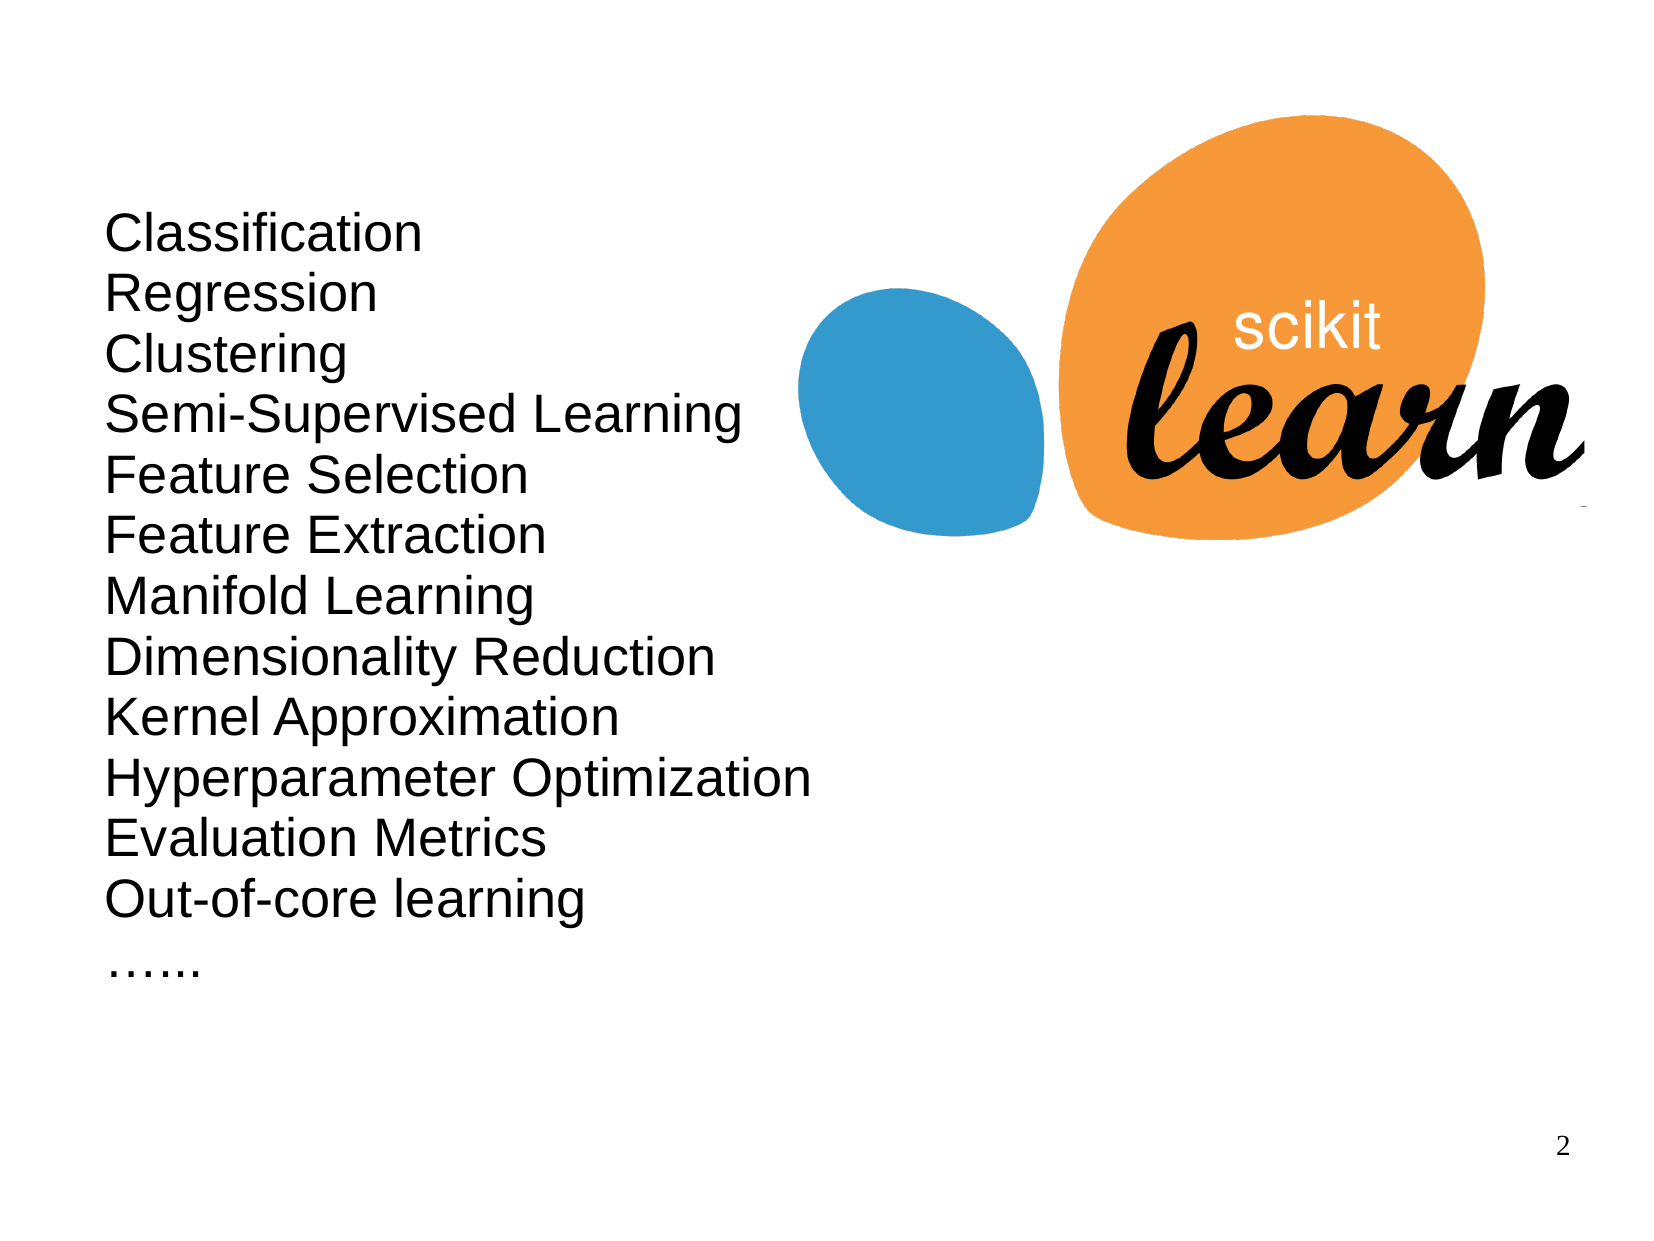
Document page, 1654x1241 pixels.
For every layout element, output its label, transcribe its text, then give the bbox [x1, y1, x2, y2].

text_box Classification Regression Clustering Semi-Supervised Learning Feature Selection Feature Extraction Manifold Learning Dimensionality Reduction Kernel Approximation Hyperparameter Optimization Evaluation Metrics Out-of-core learning …... [90, 195, 1021, 1021]
picture [780, 14, 1602, 566]
